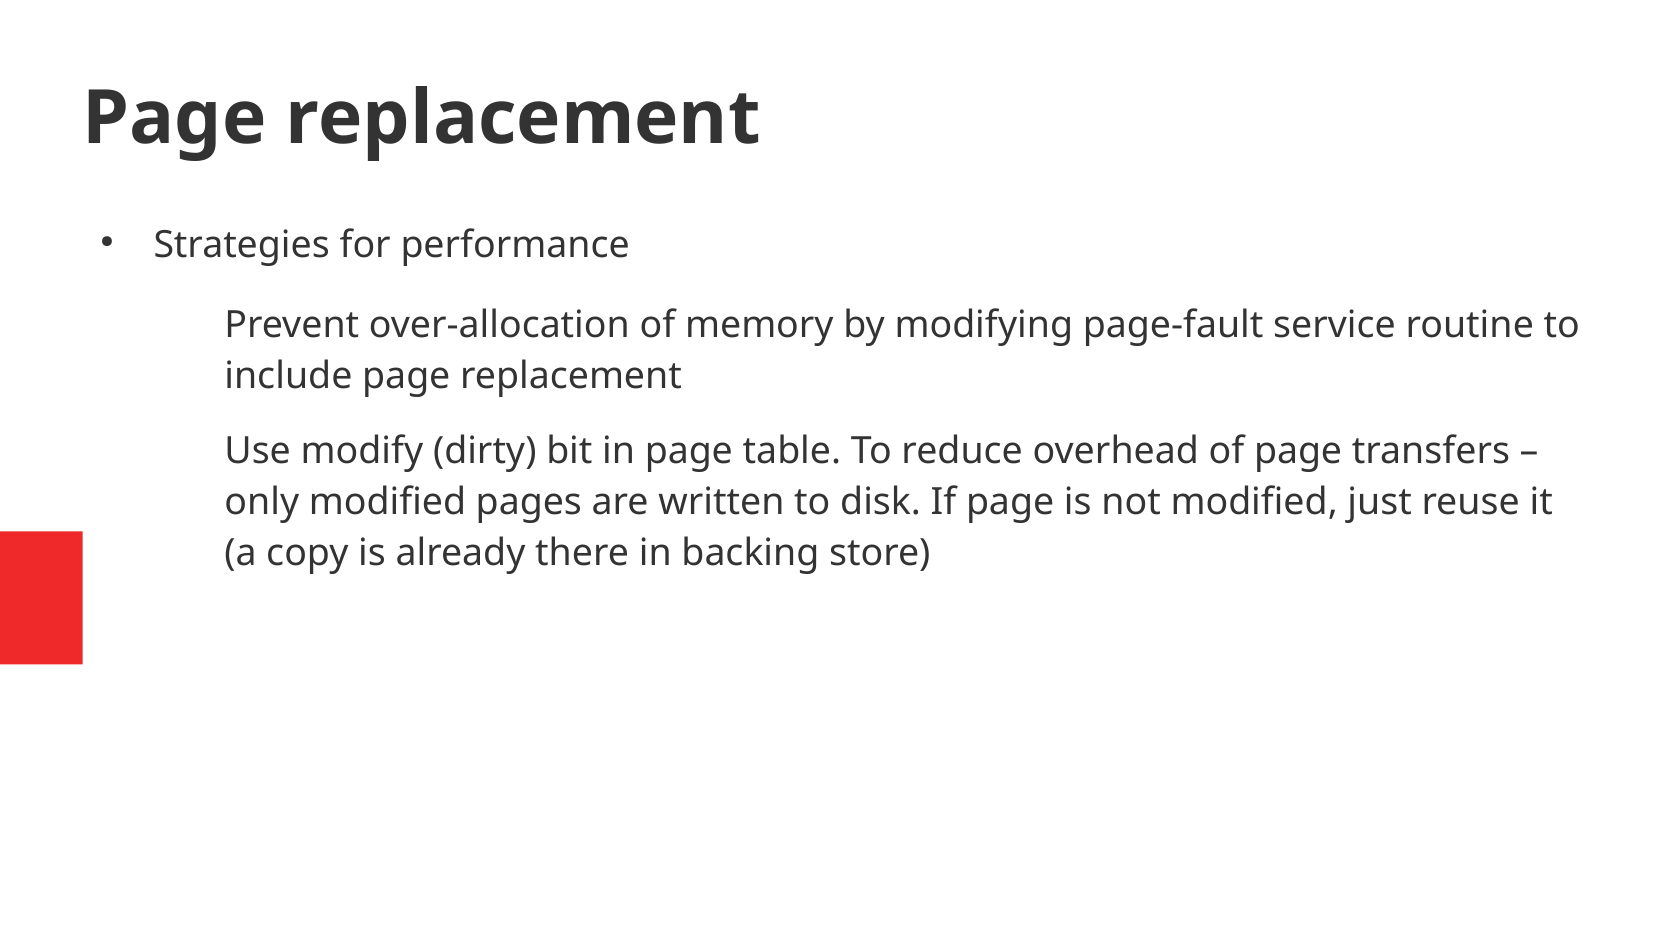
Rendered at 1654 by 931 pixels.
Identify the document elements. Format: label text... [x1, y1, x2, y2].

list Strategies for performance Prevent over-allocation of memory by modifying page-fault service routine to include page replacement Use modify (dirty) bit in page table. To reduce overhead of page transfers – only modified pages are written to disk. If page is not modified, just reuse it (a copy is already there in backing store) [82, 217, 1595, 910]
title Page replacement [82, 37, 1571, 193]
